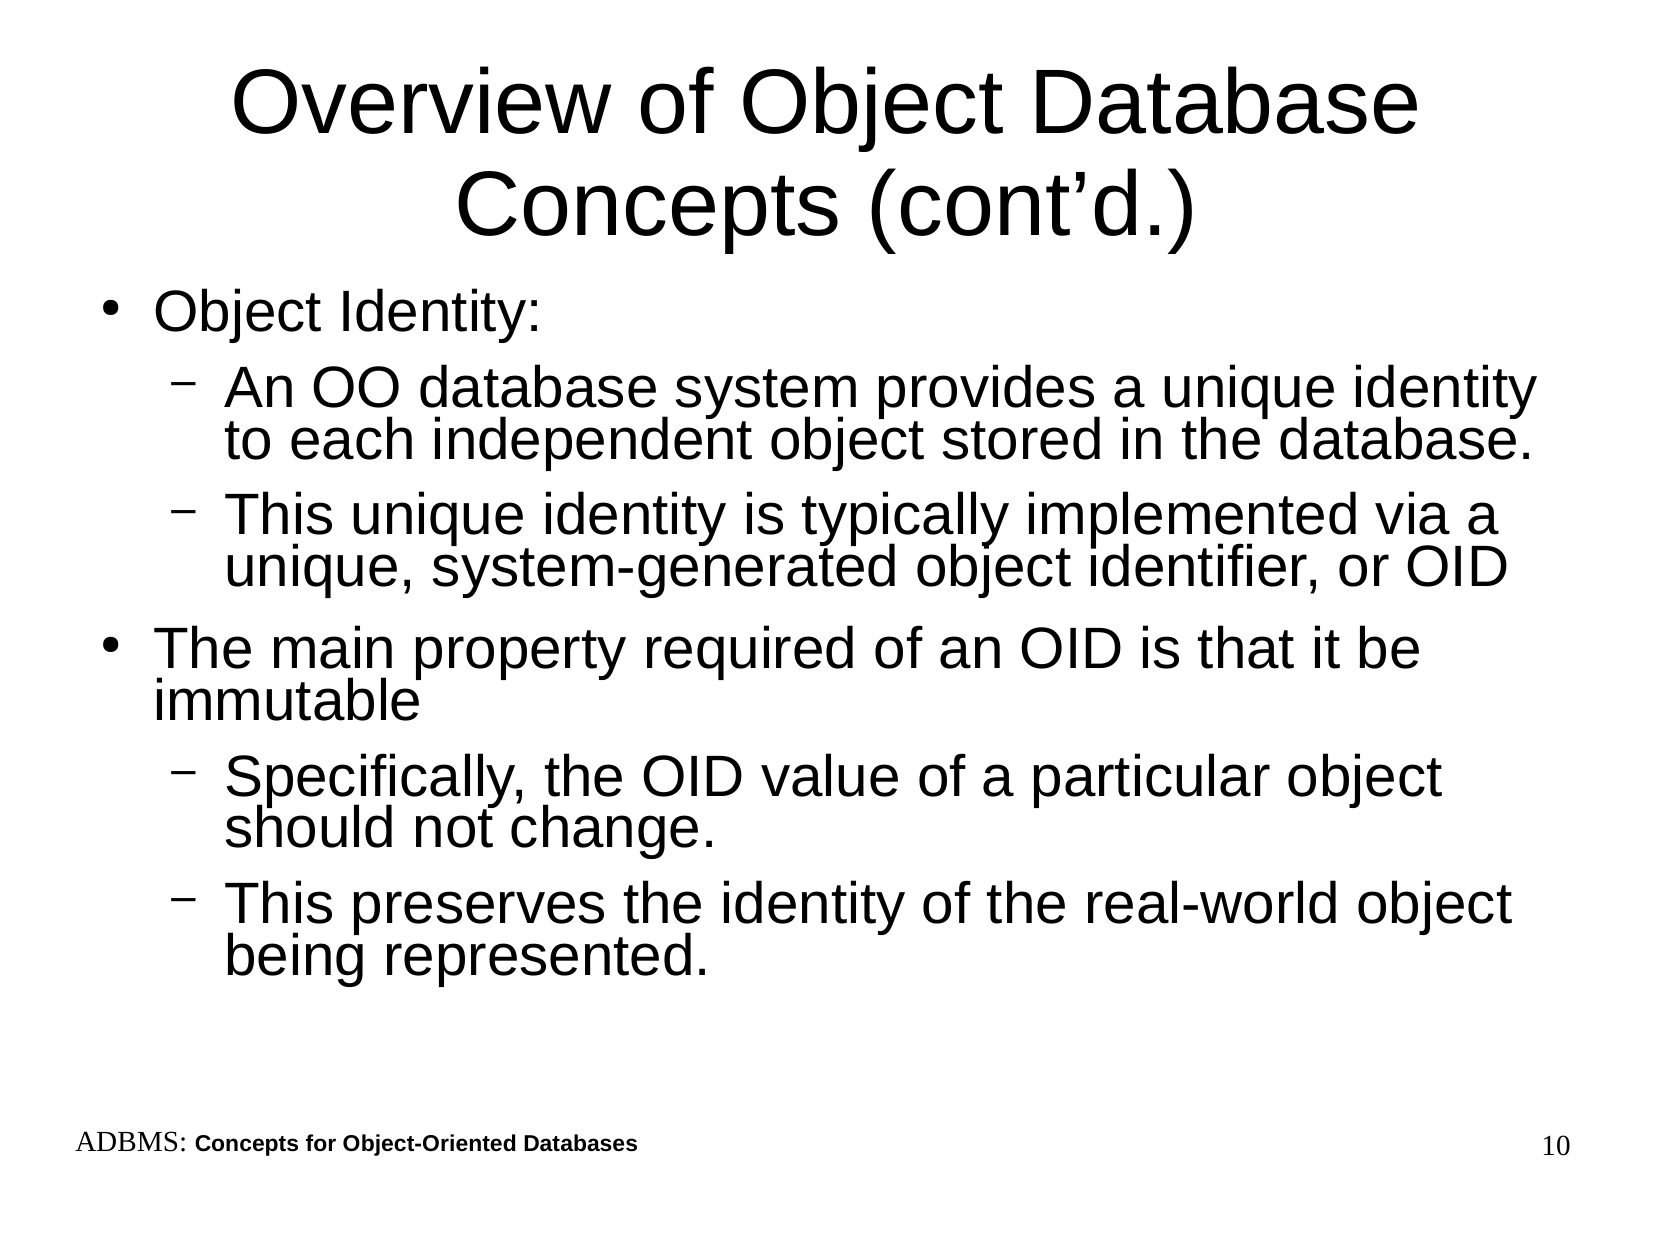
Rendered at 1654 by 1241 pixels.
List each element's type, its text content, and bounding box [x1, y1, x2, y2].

list Object Identity: An OO database system provides a unique identity to each independent object stored in the database. This unique identity is typically implemented via a unique, system-generated object identifier, or OID The main property required of an OID is that it be immutable Specifically, the OID value of a particular object should not change. This preserves the identity of the real-world object being represented. [82, 290, 1571, 1096]
title Overview of Object Database Concepts (cont’d.) [82, 49, 1571, 257]
